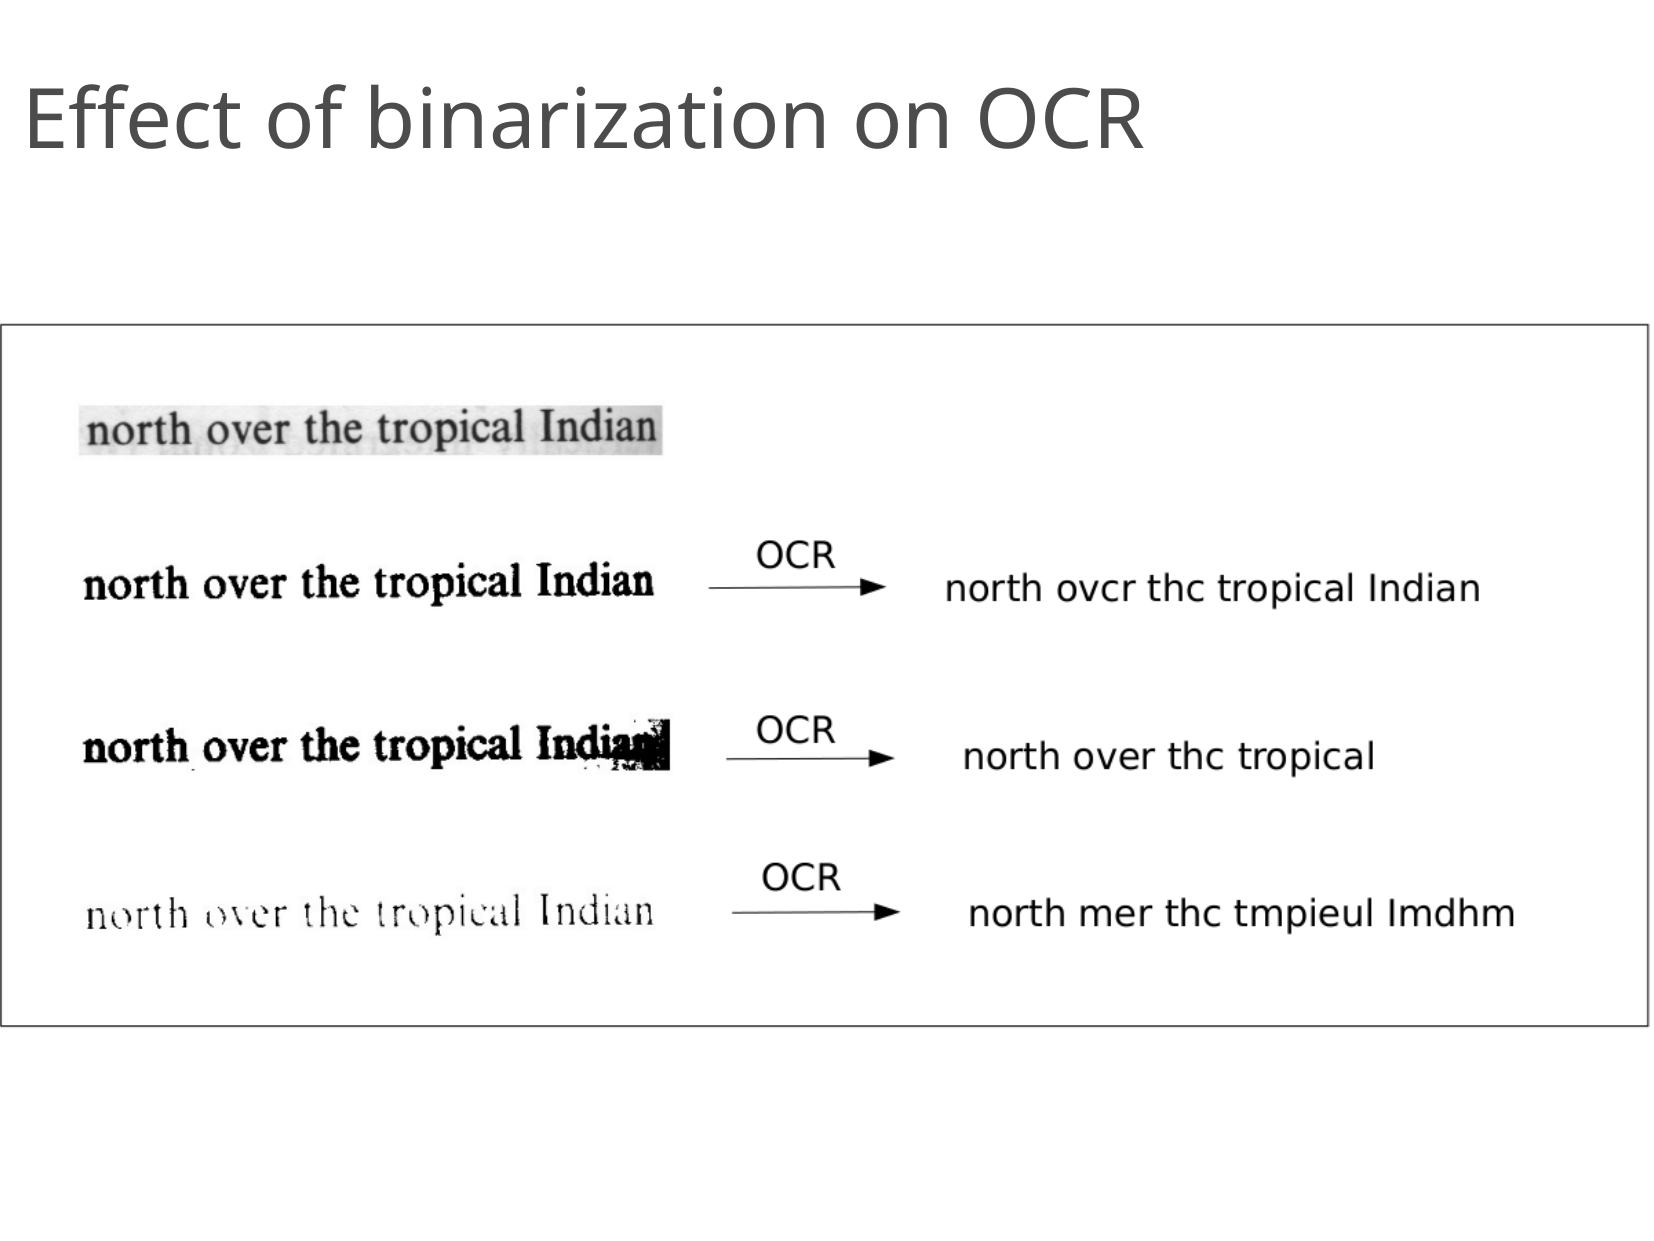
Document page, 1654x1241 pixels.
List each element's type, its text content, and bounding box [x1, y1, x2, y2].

picture [0, 323, 1654, 1031]
title Effect of binarization on OCR [22, 26, 1654, 205]
